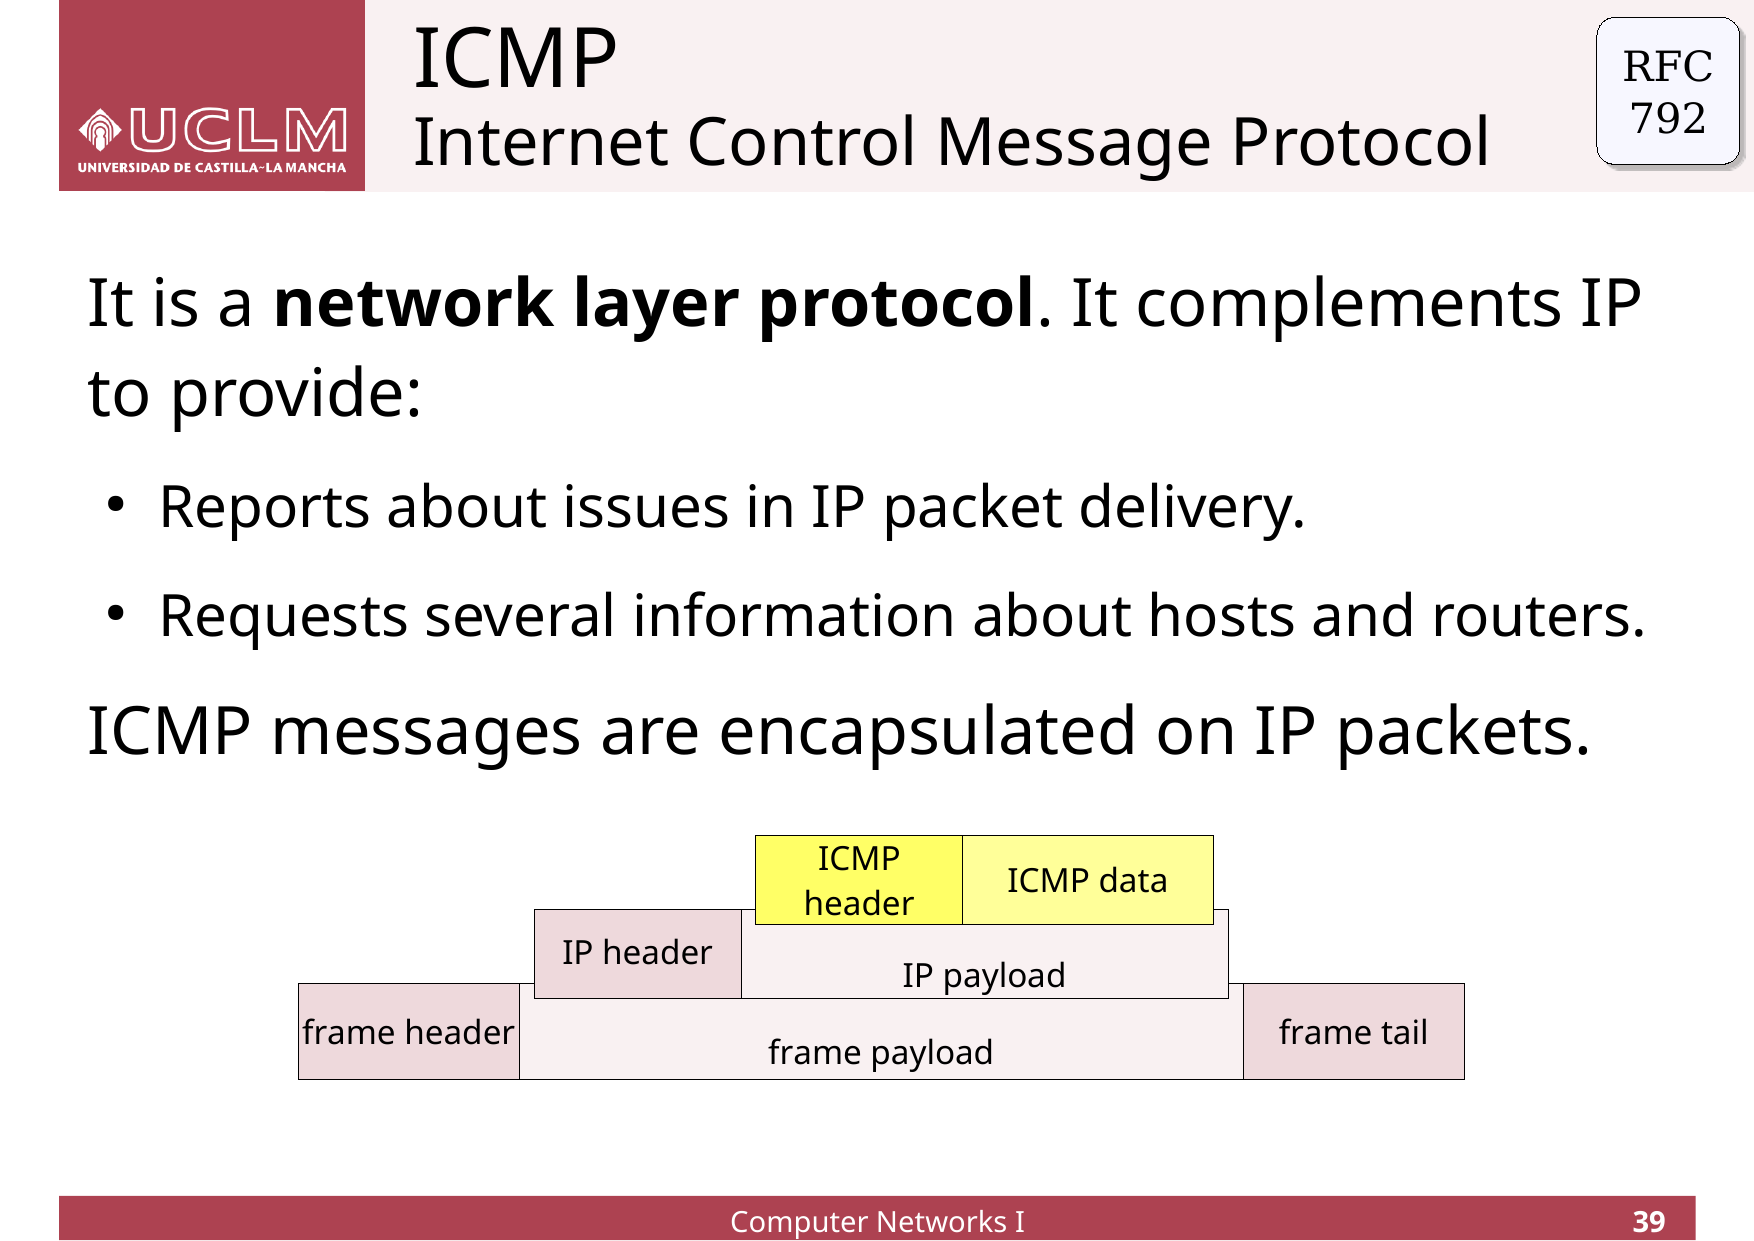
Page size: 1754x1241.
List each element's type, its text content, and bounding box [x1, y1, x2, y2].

text_box frame header [298, 983, 519, 1080]
text_box ICMP header [755, 835, 962, 925]
text_box IP header [534, 909, 741, 999]
picture [59, 0, 365, 191]
text_box RFC 792 [1596, 17, 1740, 165]
title ICMP Internet Control Message Protocol [413, 0, 1667, 198]
text_box IP payload [741, 909, 1229, 999]
text_box ICMP data [962, 835, 1214, 925]
text_box frame payload [519, 983, 1243, 1080]
text_box frame tail [1243, 983, 1465, 1080]
list It is a network layer protocol. It complements IP to provide: Reports about issues in IP packet delivery. Requests several information about hosts and routers. ICMP messages are encapsulated on IP packets. [87, 254, 1667, 1074]
